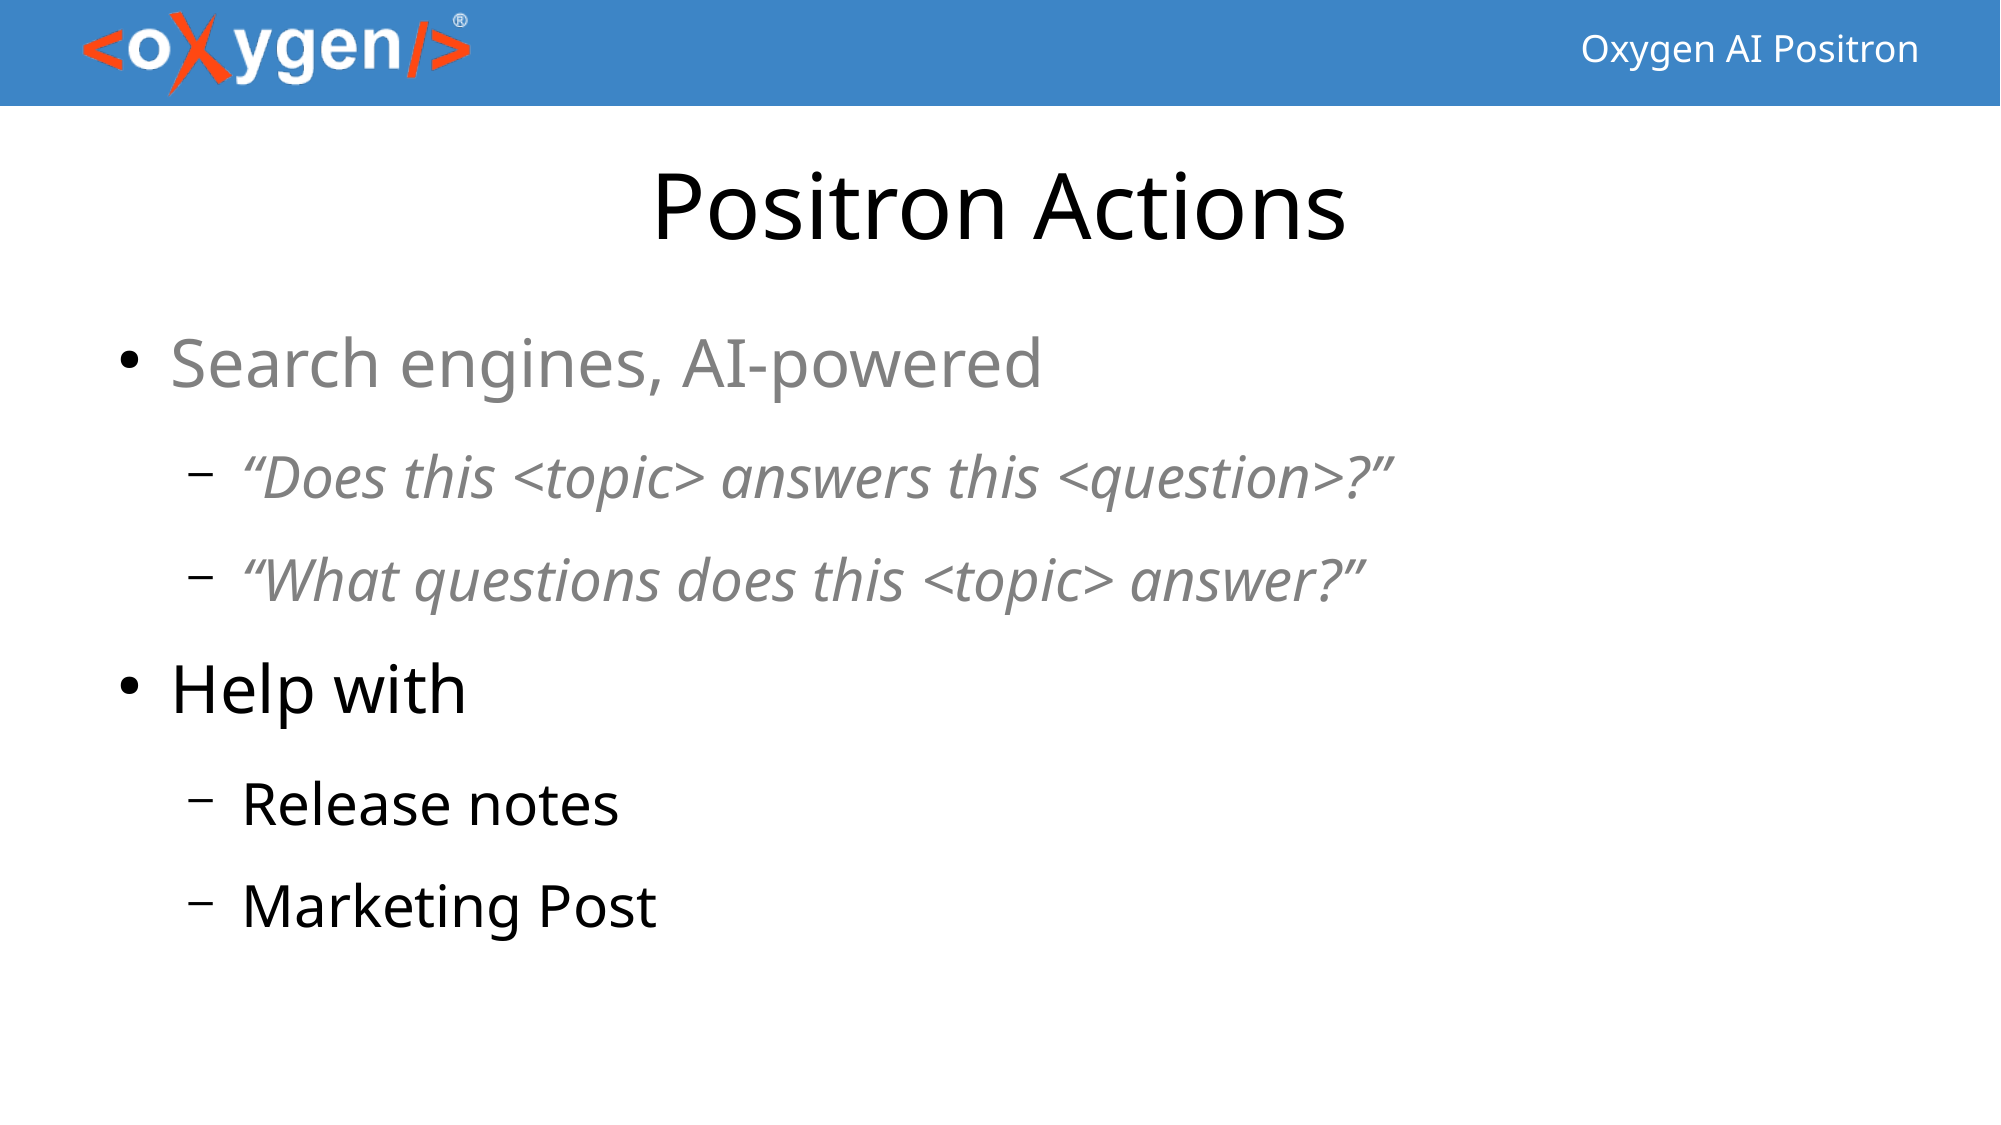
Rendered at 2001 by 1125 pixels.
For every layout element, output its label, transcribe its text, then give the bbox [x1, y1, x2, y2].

list Search engines, AI-powered “Does this <topic> answers this <question>?” “What questions does this <topic> answer?” Help with Release notes Marketing Post [99, 316, 1900, 1083]
picture [75, 0, 488, 106]
title Positron Actions [99, 109, 1900, 298]
